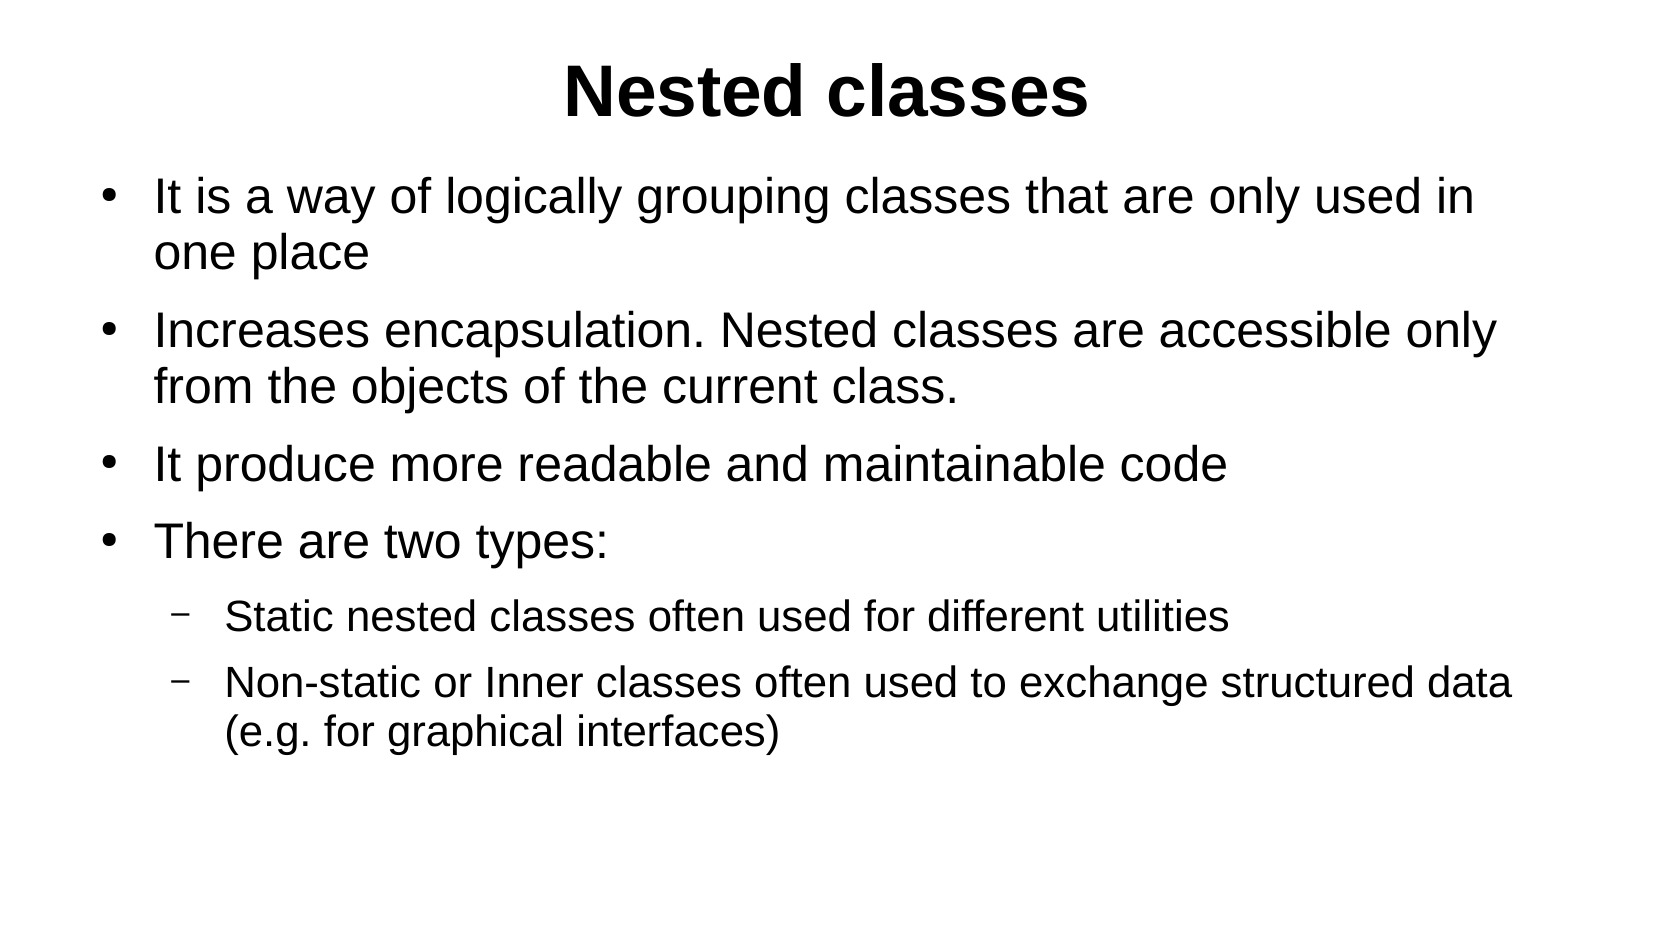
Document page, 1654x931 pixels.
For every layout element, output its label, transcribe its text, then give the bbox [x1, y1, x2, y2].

list It is a way of logically grouping classes that are only used in one place Increases encapsulation. Nested classes are accessible only from the objects of the current class. It produce more readable and maintainable code There are two types: Static nested classes often used for different utilities Non-static or Inner classes often used to exchange structured data (e.g. for graphical interfaces) [82, 168, 1538, 889]
title Nested classes [82, 50, 1571, 133]
